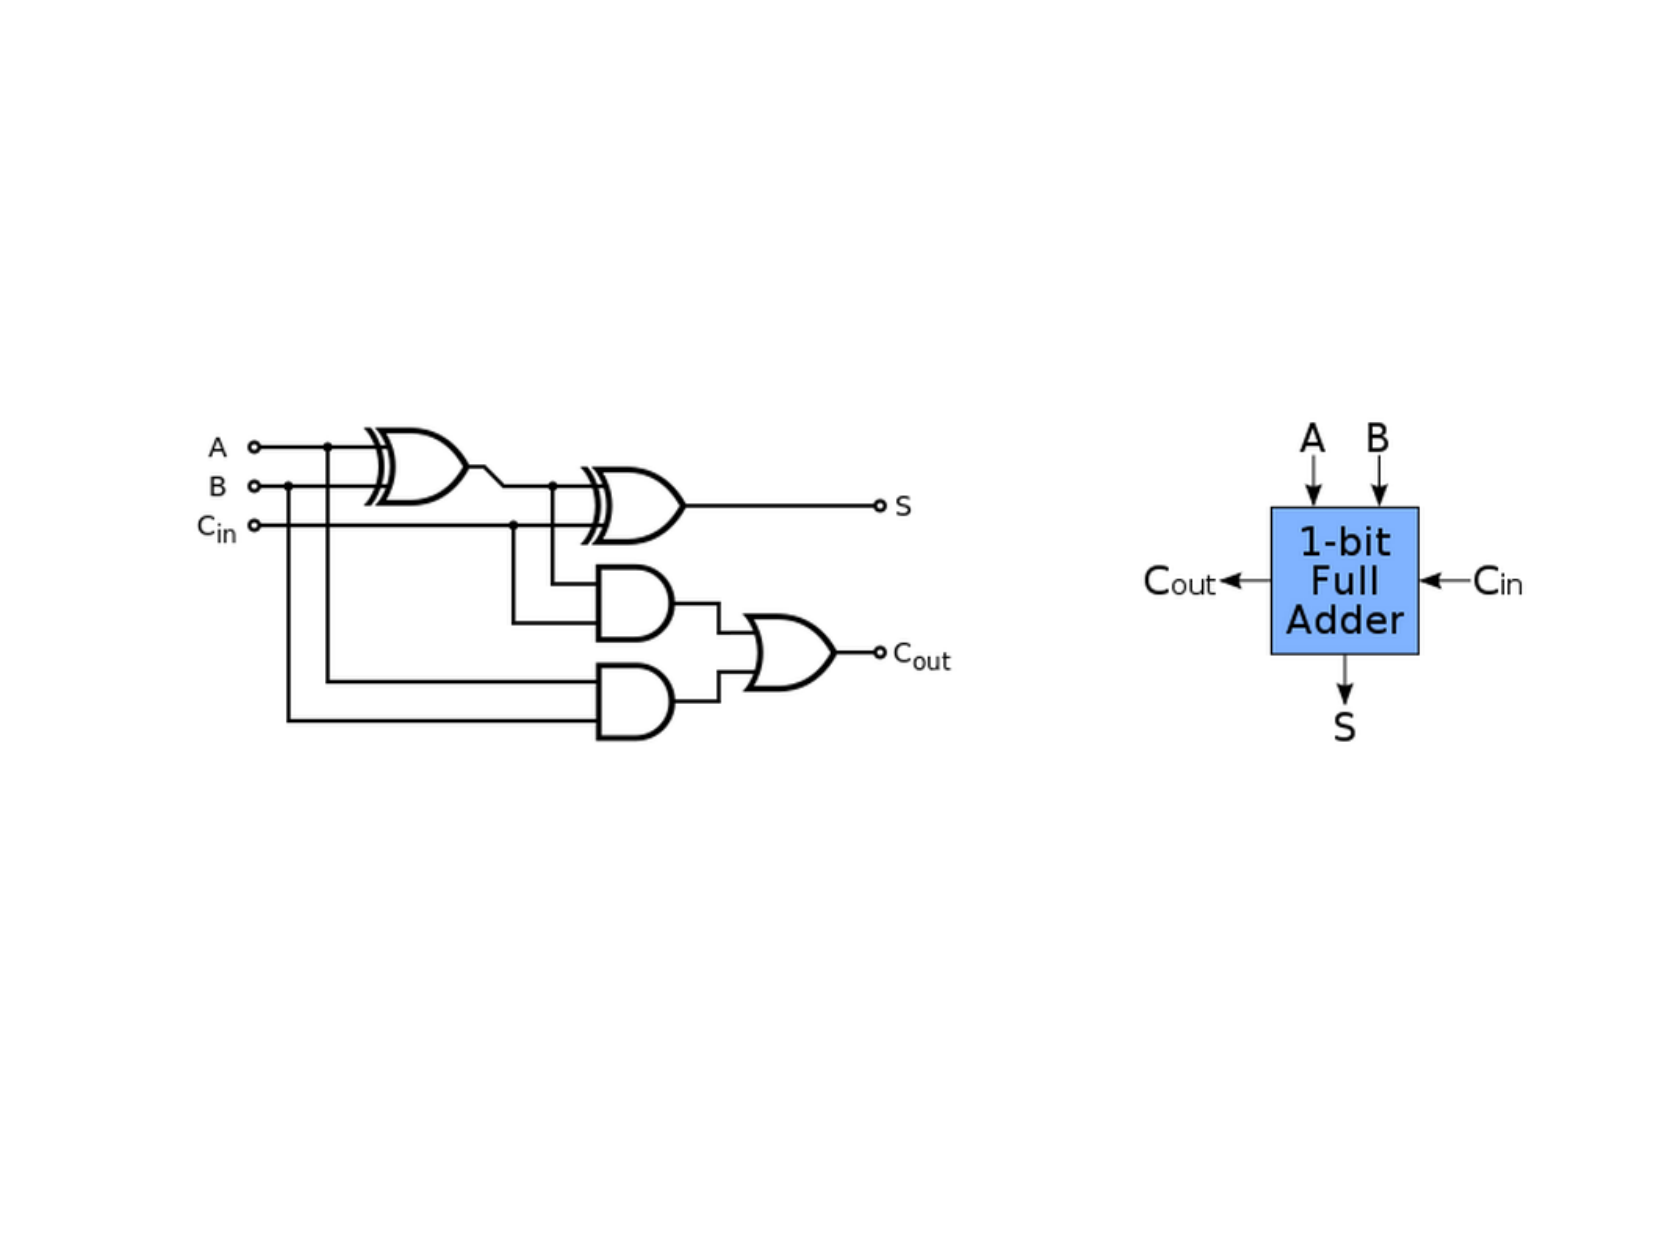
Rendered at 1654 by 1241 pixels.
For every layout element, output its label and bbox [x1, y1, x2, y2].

picture [1133, 410, 1536, 756]
picture [177, 413, 978, 754]
